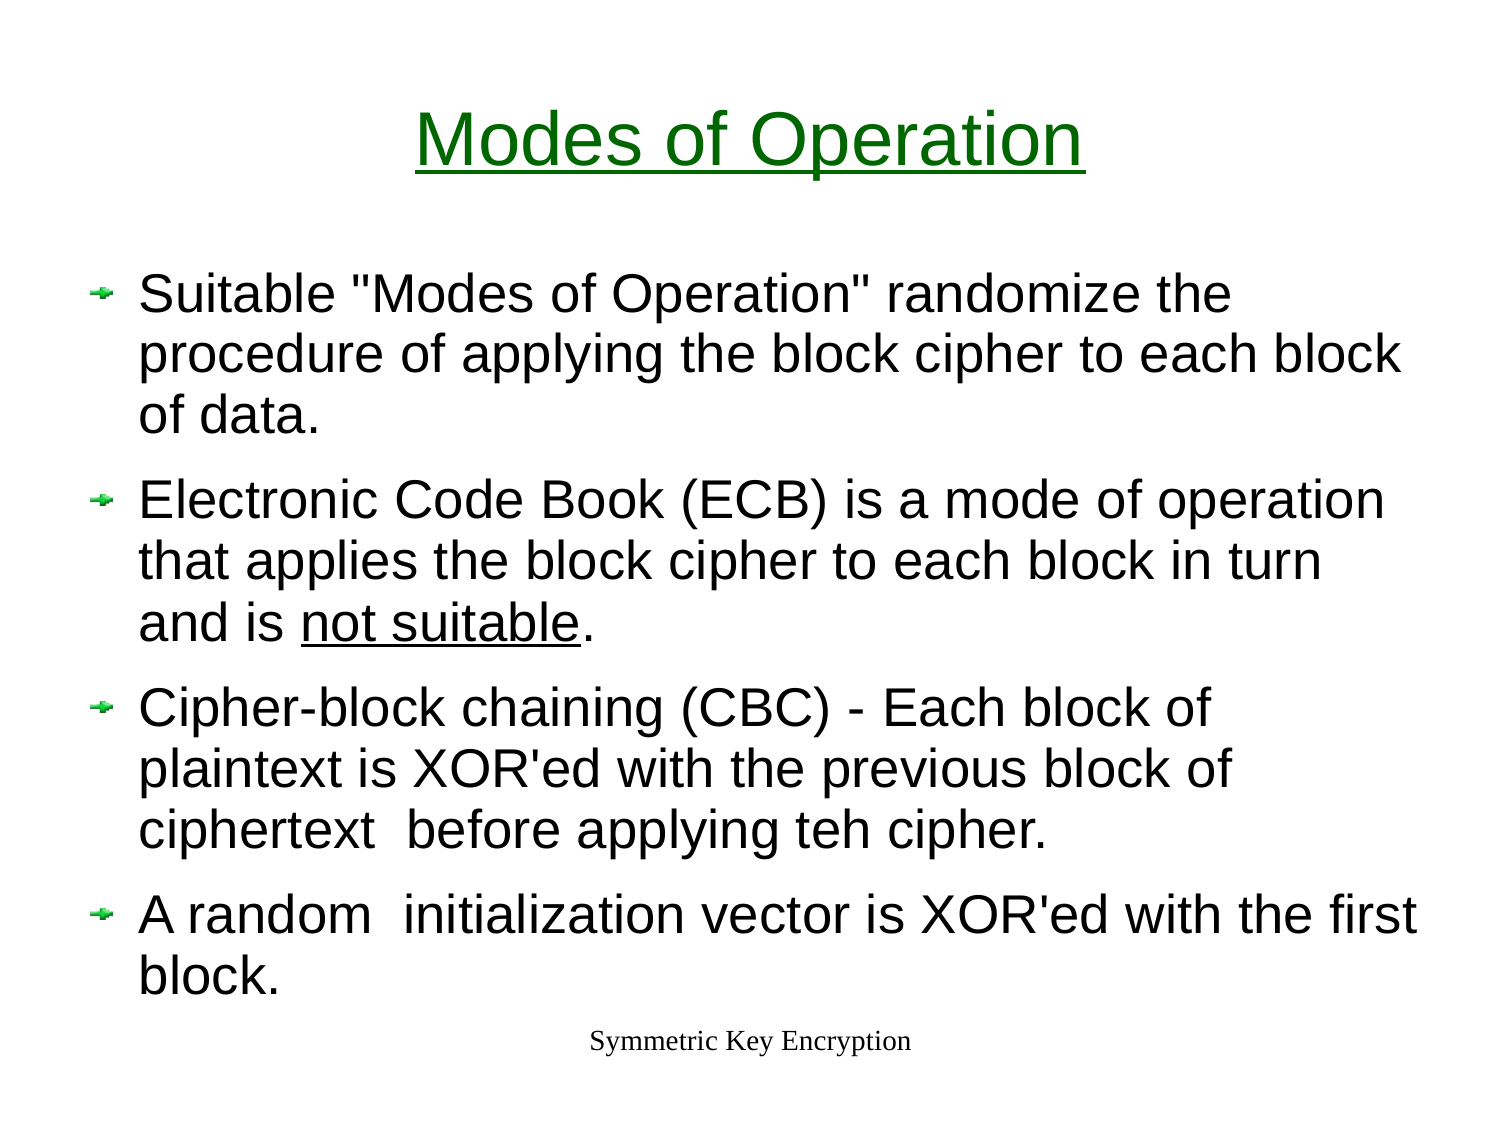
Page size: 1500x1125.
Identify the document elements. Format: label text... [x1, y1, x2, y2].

list Suitable "Modes of Operation" randomize the procedure of applying the block cipher to each block of data. Electronic Code Book (ECB) is a mode of operation that applies the block cipher to each block in turn and is not suitable. Cipher-block chaining (CBC) - Each block of plaintext is XOR'ed with the previous block of ciphertext before applying teh cipher. A random initialization vector is XOR'ed with the first block. [75, 262, 1425, 1006]
title Modes of Operation [75, 93, 1425, 185]
